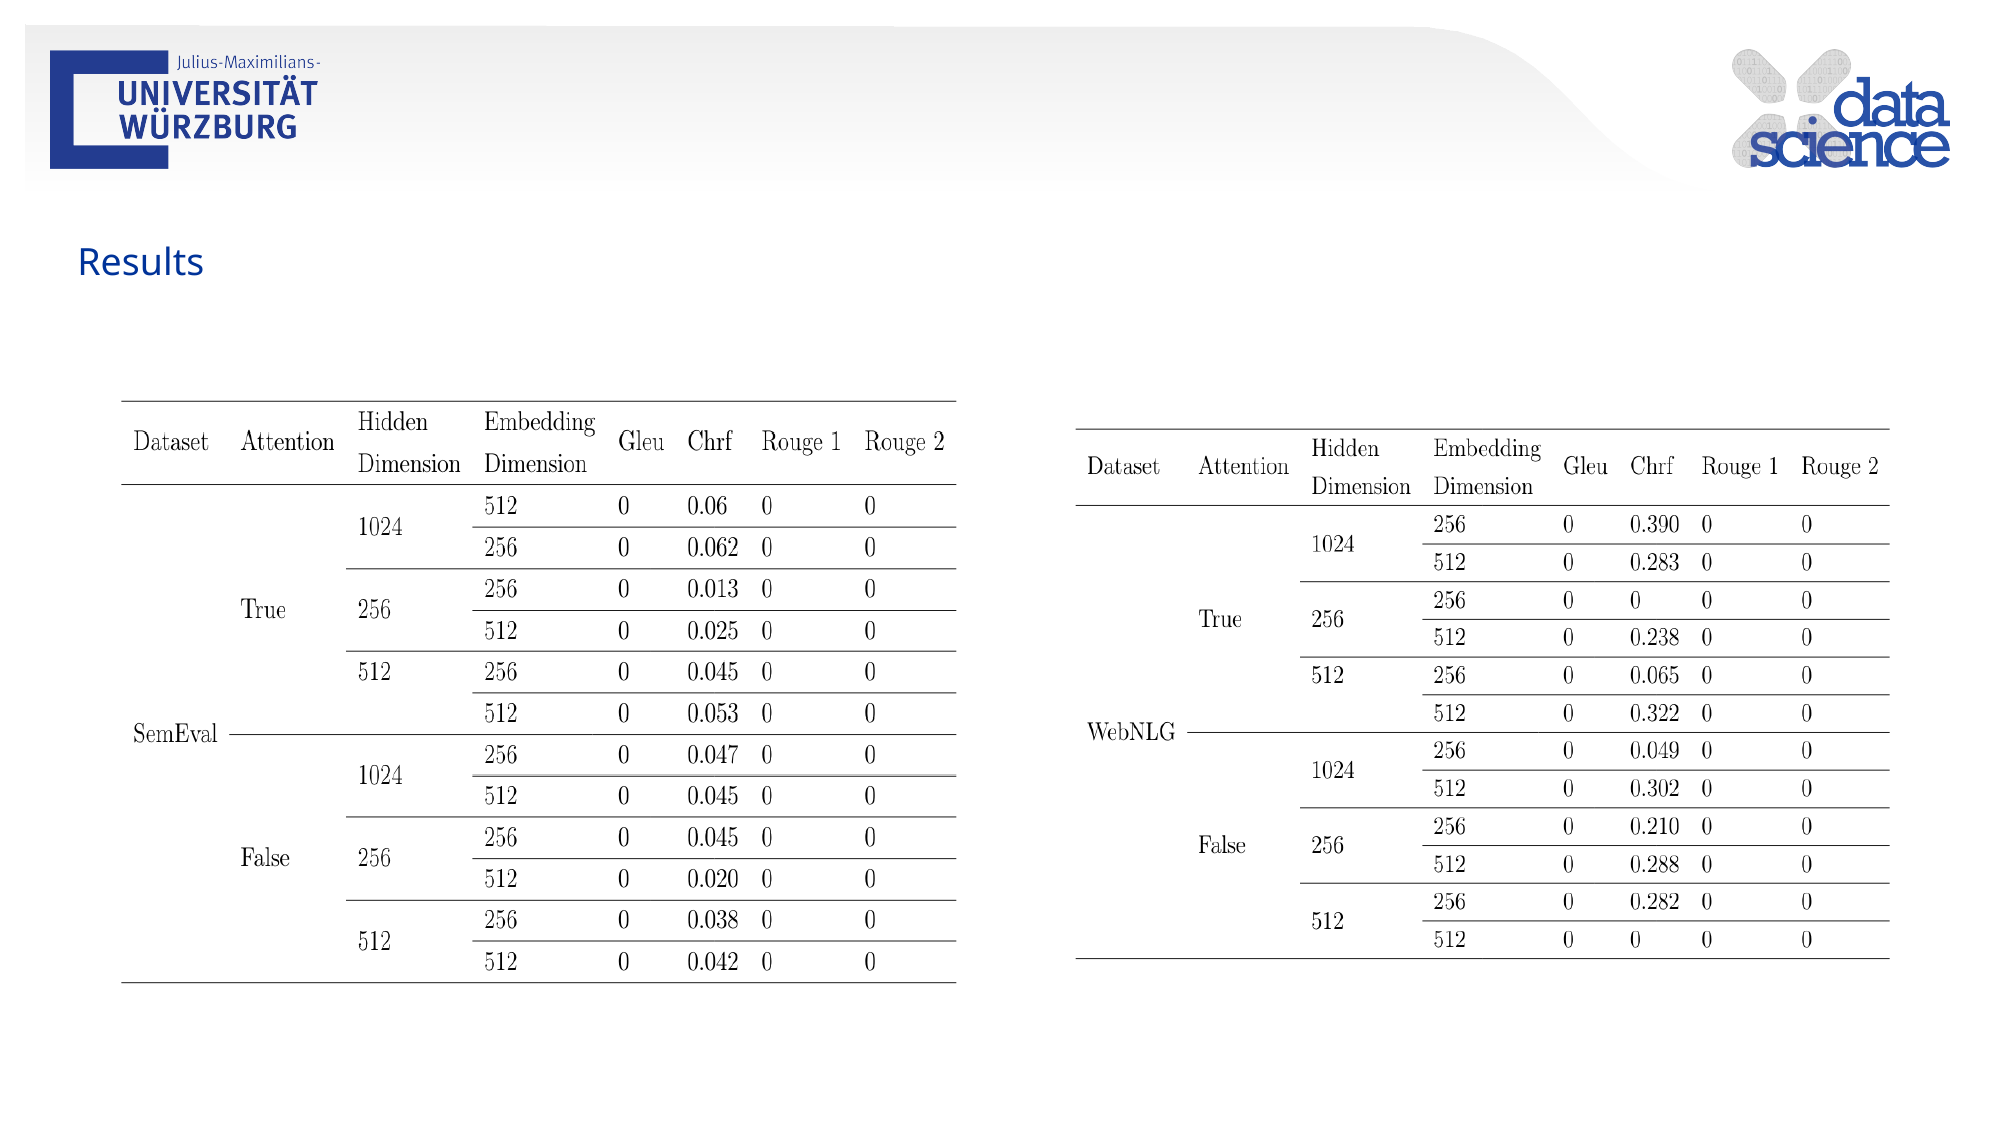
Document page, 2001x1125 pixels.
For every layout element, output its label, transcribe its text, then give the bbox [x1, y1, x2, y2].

picture [88, 377, 978, 1004]
picture [1062, 413, 1920, 969]
picture [50, 50, 321, 169]
title Results [77, 198, 1901, 324]
picture [1732, 49, 1950, 168]
